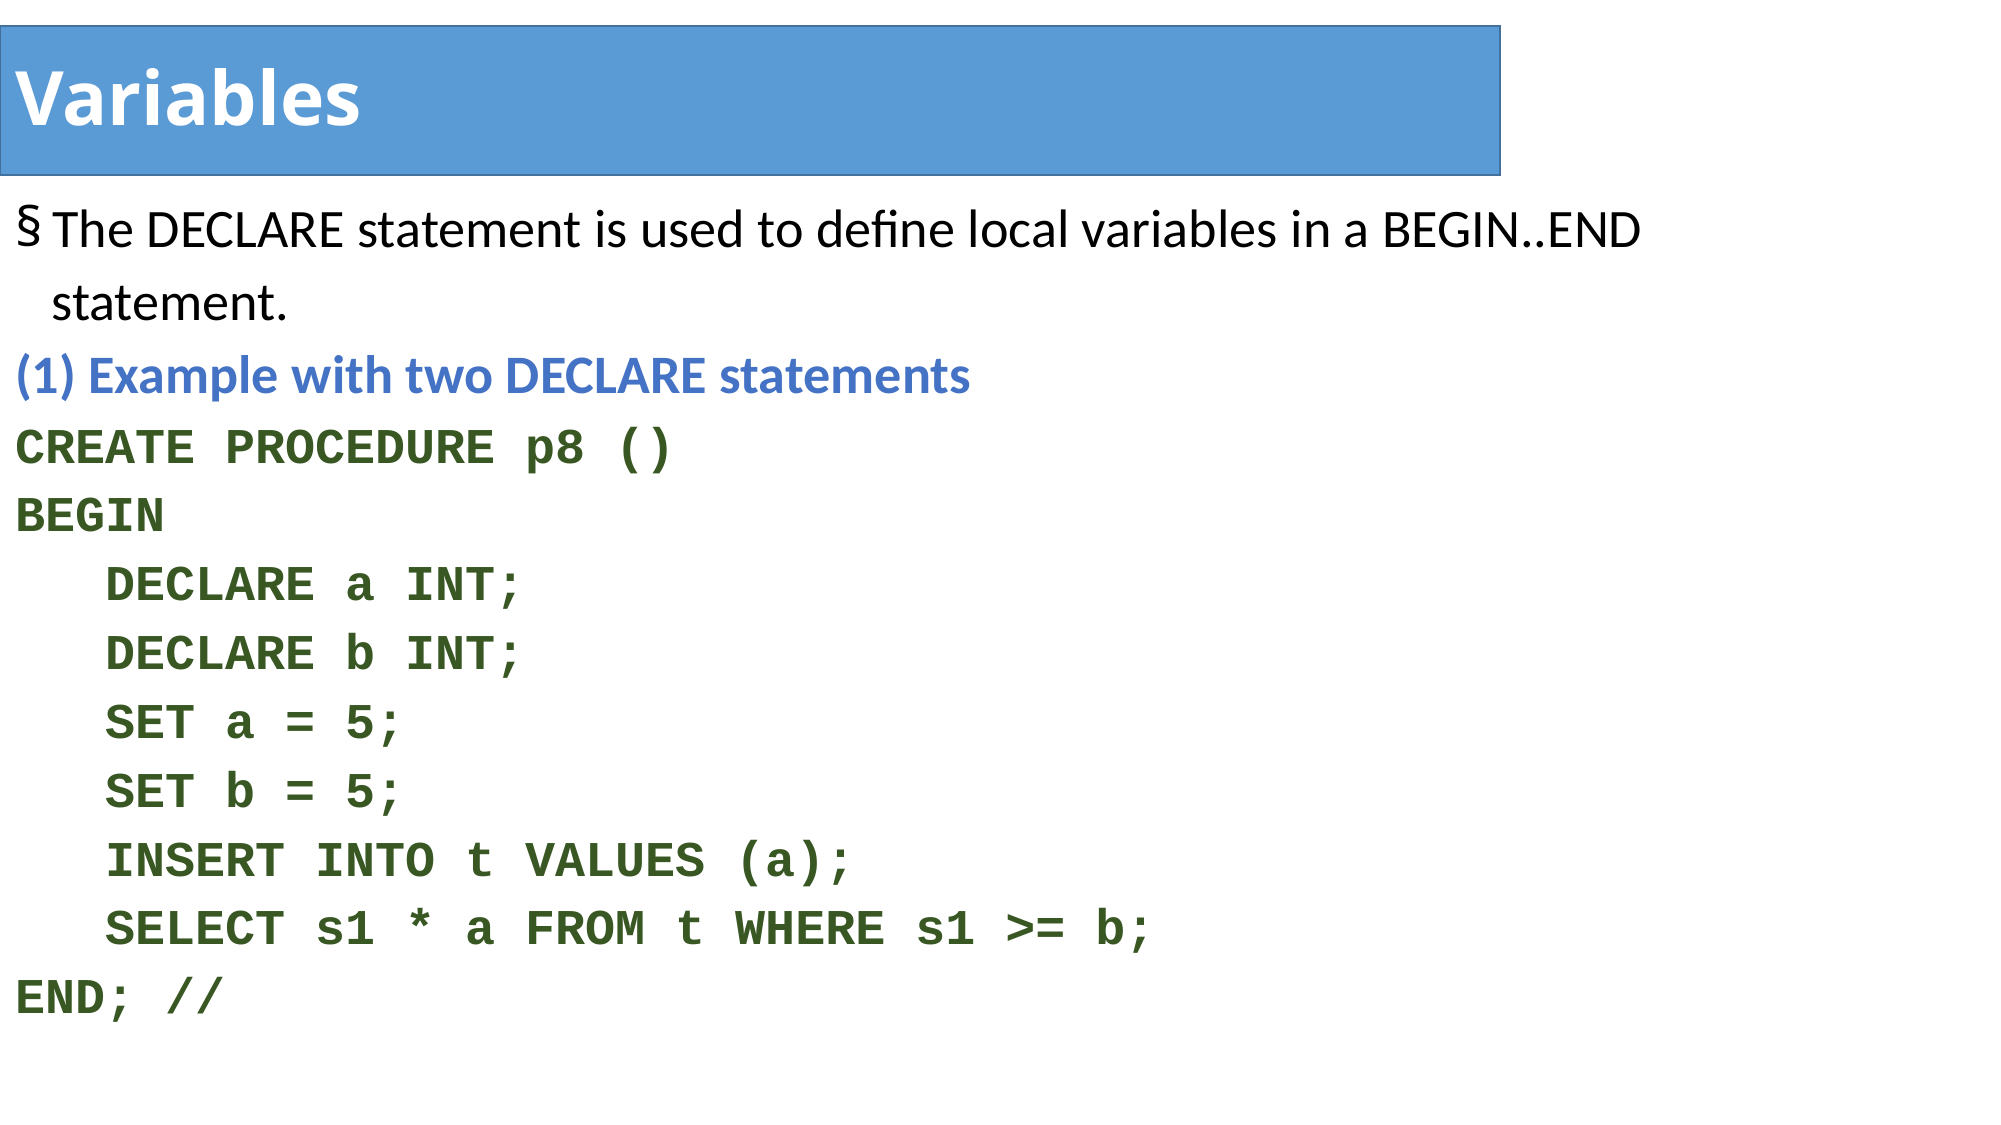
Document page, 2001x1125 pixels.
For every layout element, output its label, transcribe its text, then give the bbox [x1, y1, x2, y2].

title Variables [0, 26, 1501, 176]
subtitle The DECLARE statement is used to define local variables in a BEGIN..END statement. (1) Example with two DECLARE statements CREATE PROCEDURE p8 () BEGIN DECLARE a INT; DECLARE b INT; SET a = 5; SET b = 5; INSERT INTO t VALUES (a); SELECT s1 * a FROM t WHERE s1 >= b; END; // [0, 198, 1964, 1051]
